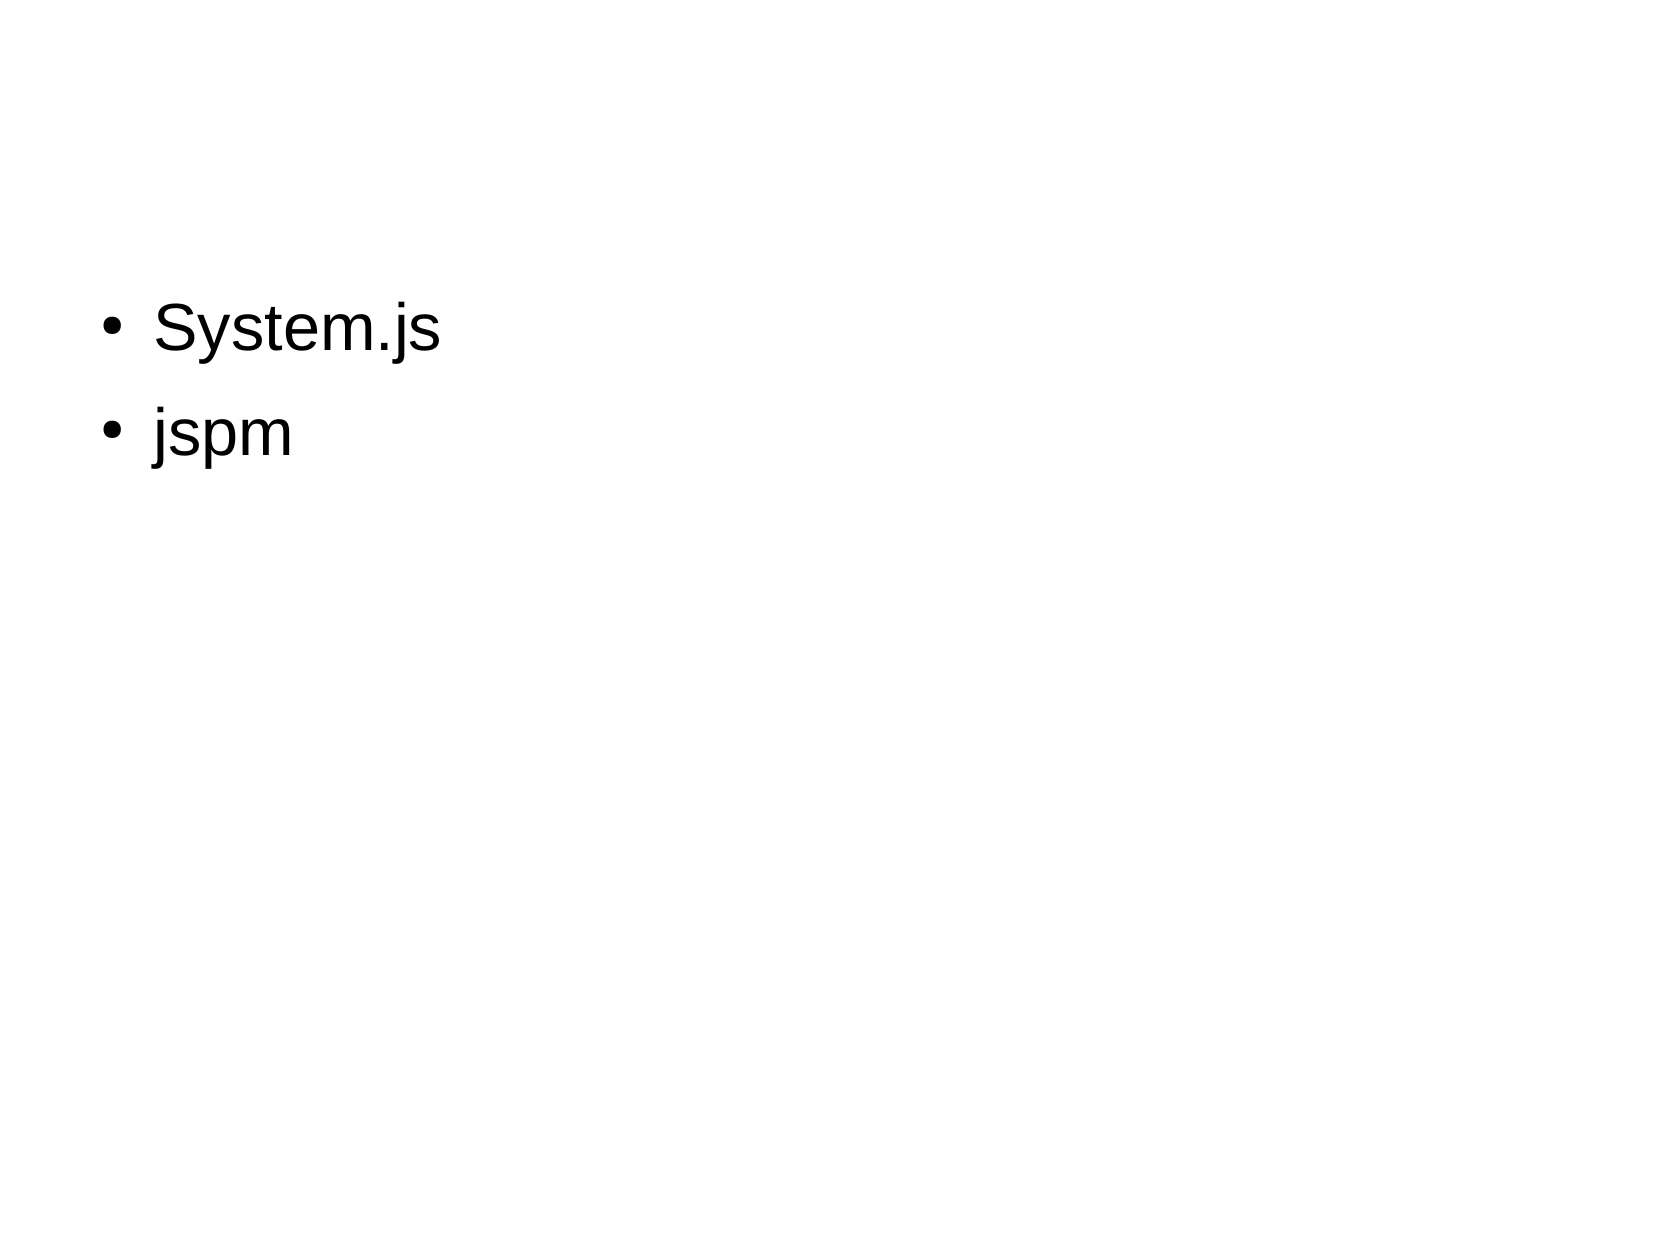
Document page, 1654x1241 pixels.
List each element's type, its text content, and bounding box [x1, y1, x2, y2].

list System.js jspm [82, 290, 1571, 1010]
